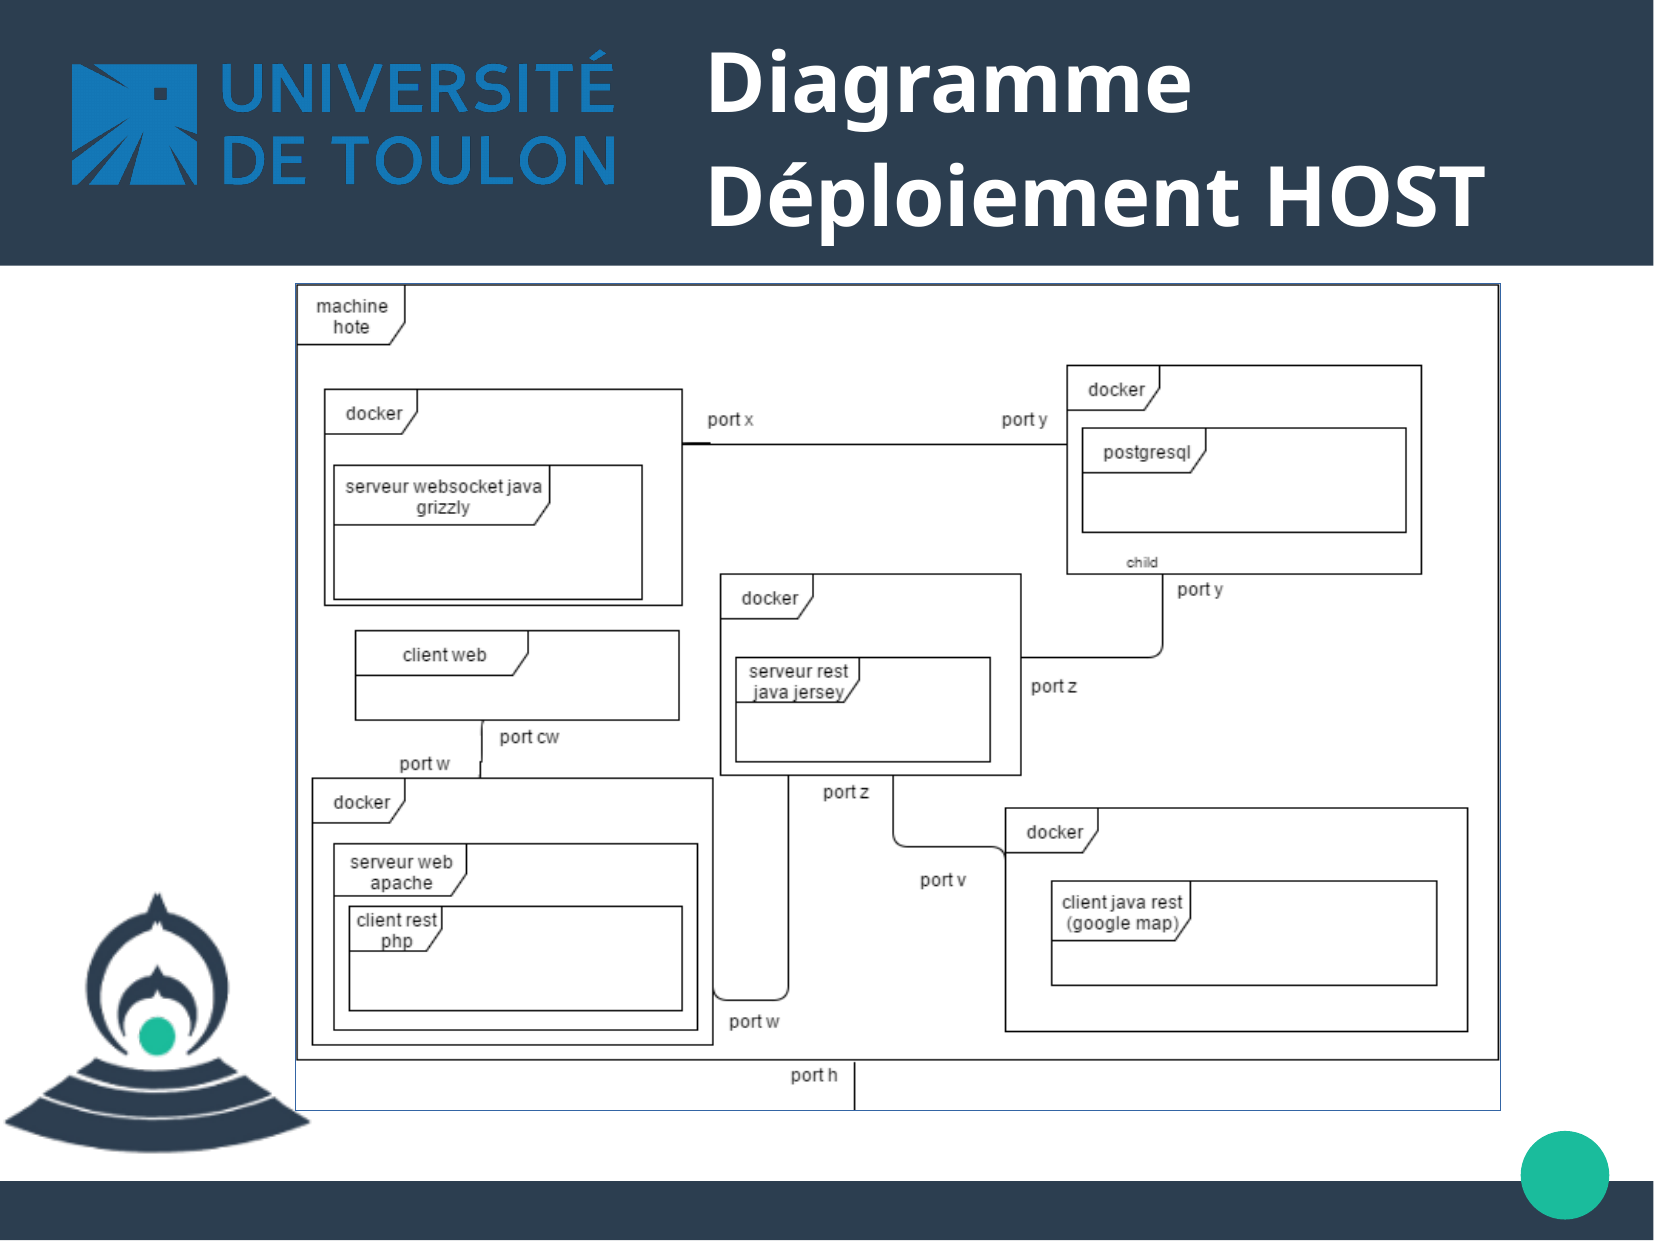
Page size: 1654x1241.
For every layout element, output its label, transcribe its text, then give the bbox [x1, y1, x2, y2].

text_box Diagramme Déploiement HOST [690, 16, 1580, 266]
picture [2, 283, 1501, 1160]
picture [72, 49, 614, 185]
